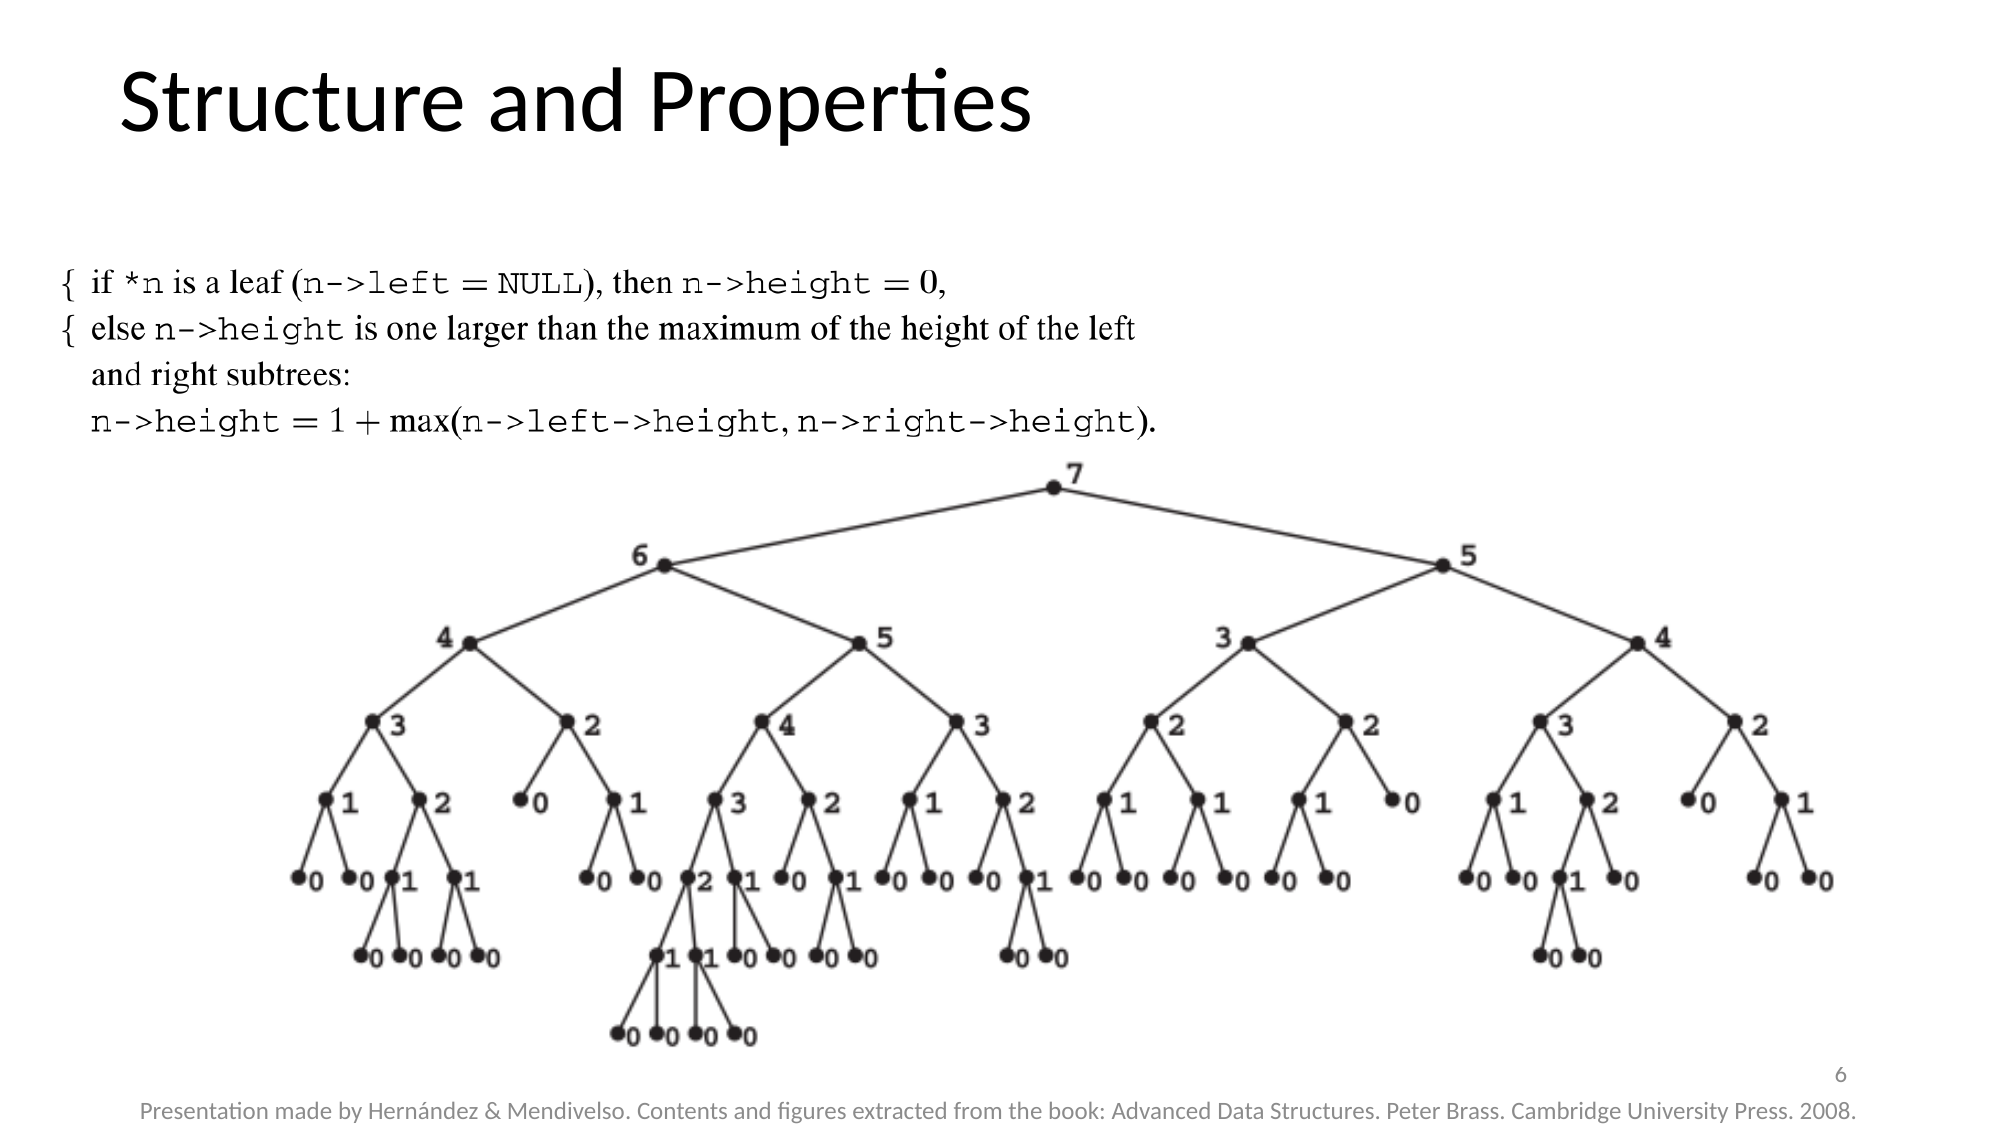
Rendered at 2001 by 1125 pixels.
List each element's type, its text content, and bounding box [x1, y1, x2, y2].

text_box Presentation made by Hernández & Mendivelso. Contents and figures extracted from the book: Advanced Data Structures. Peter Brass. Cambridge University Press. 2008. [0, 1100, 2000, 1119]
title Structure and Properties [119, 1, 1845, 150]
picture [37, 224, 1869, 1067]
